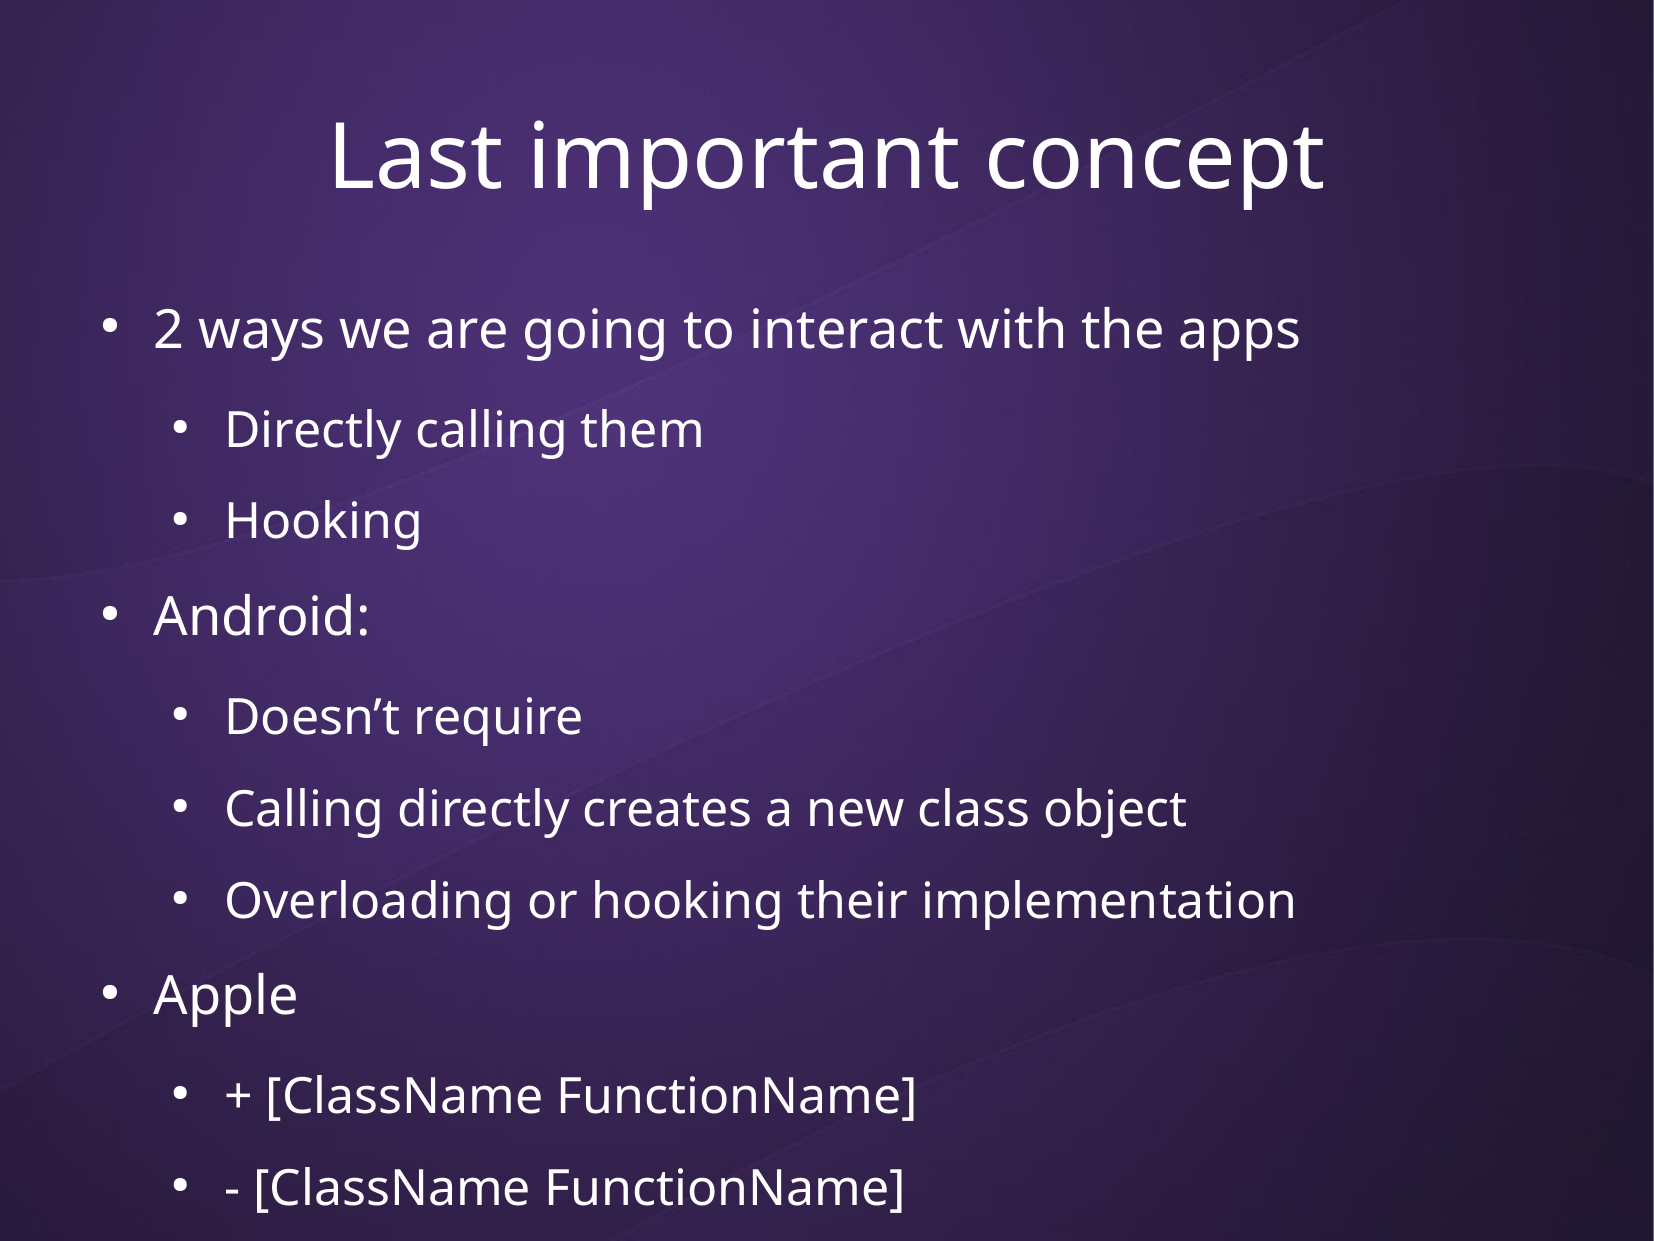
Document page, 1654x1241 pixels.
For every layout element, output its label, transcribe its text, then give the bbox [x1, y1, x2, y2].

picture [0, 0, 1654, 1241]
list 2 ways we are going to interact with the apps Directly calling them Hooking Android: Doesn’t require Calling directly creates a new class object Overloading or hooking their implementation Apple + [ClassName FunctionName] - [ClassName FunctionName] [82, 290, 1571, 1234]
title Last important concept [82, 49, 1571, 257]
